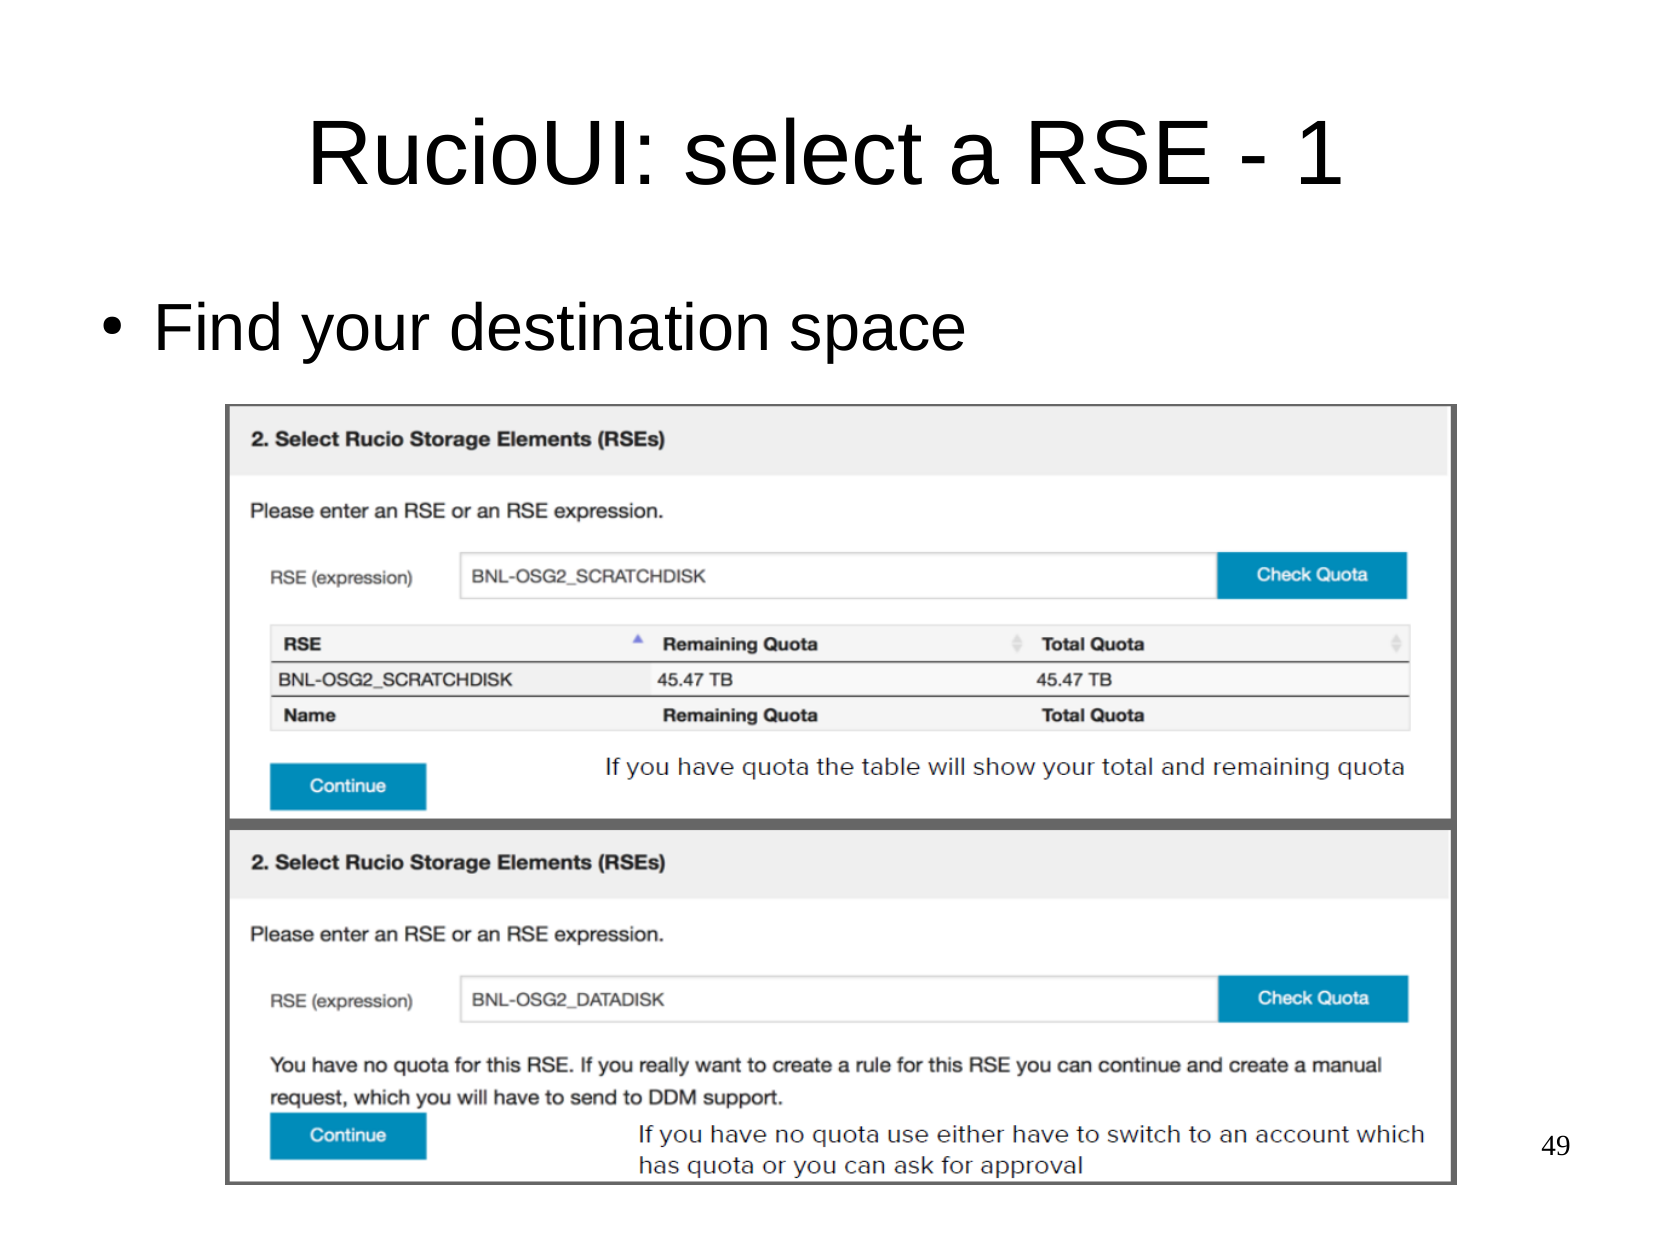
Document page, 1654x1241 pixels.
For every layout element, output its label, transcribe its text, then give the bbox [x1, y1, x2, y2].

list Find your destination space [82, 290, 1571, 1010]
picture [225, 404, 1457, 1186]
title RucioUI: select a RSE - 1 [82, 49, 1571, 257]
